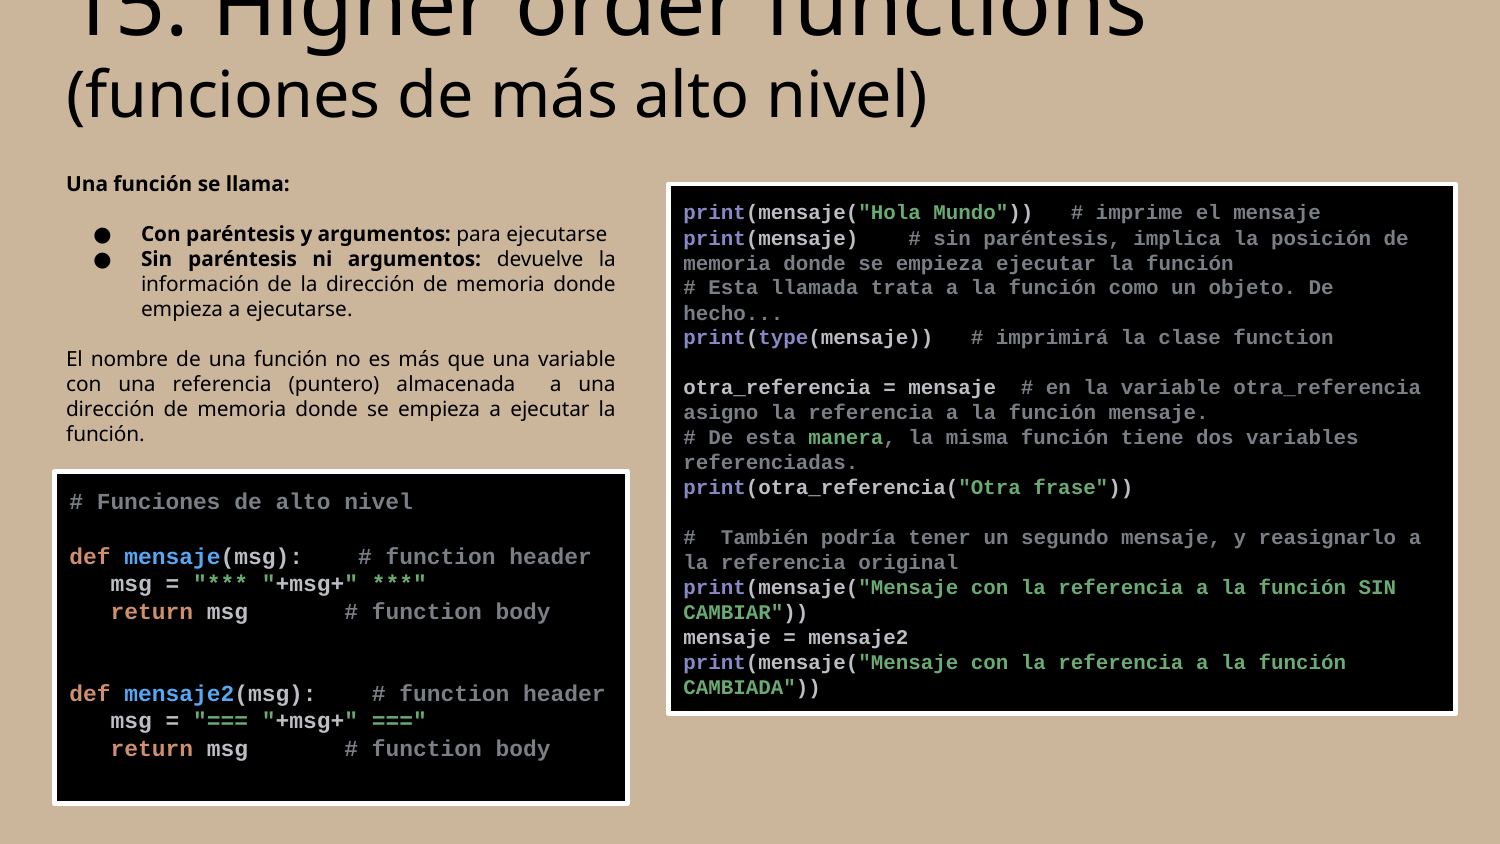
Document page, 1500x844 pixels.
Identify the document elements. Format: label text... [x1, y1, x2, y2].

title 15. Higher order functions (funciones de más alto nivel) [51, 8, 1449, 146]
text_box print(mensaje("Hola Mundo")) # imprime el mensaje print(mensaje) # sin paréntesis, implica la posición de memoria donde se empieza ejecutar la función # Esta llamada trata a la función como un objeto. De hecho... print(type(mensaje)) # imprimirá la clase function otra_referencia = mensaje # en la variable otra_referencia asigno la referencia a la función mensaje. # De esta manera, la misma función tiene dos variables referenciadas. print(otra_referencia("Otra frase")) # También podría tener un segundo mensaje, y reasignarlo a la referencia original print(mensaje("Mensaje con la referencia a la función SIN CAMBIAR")) mensaje = mensaje2 print(mensaje("Mensaje con la referencia a la función CAMBIADA")) [668, 184, 1456, 714]
text_box Una función se llama: Con paréntesis y argumentos: para ejecutarse Sin paréntesis ni argumentos: devuelve la información de la dirección de memoria donde empieza a ejecutarse. El nombre de una función no es más que una variable con una referencia (puntero) almacenada a una dirección de memoria donde se empieza a ejecutar la función. [51, 145, 631, 472]
text_box # Funciones de alto nivel def mensaje(msg): # function header msg = "*** "+msg+" ***" return msg # function body def mensaje2(msg): # function header msg = "=== "+msg+" ===" return msg # function body [54, 471, 628, 804]
